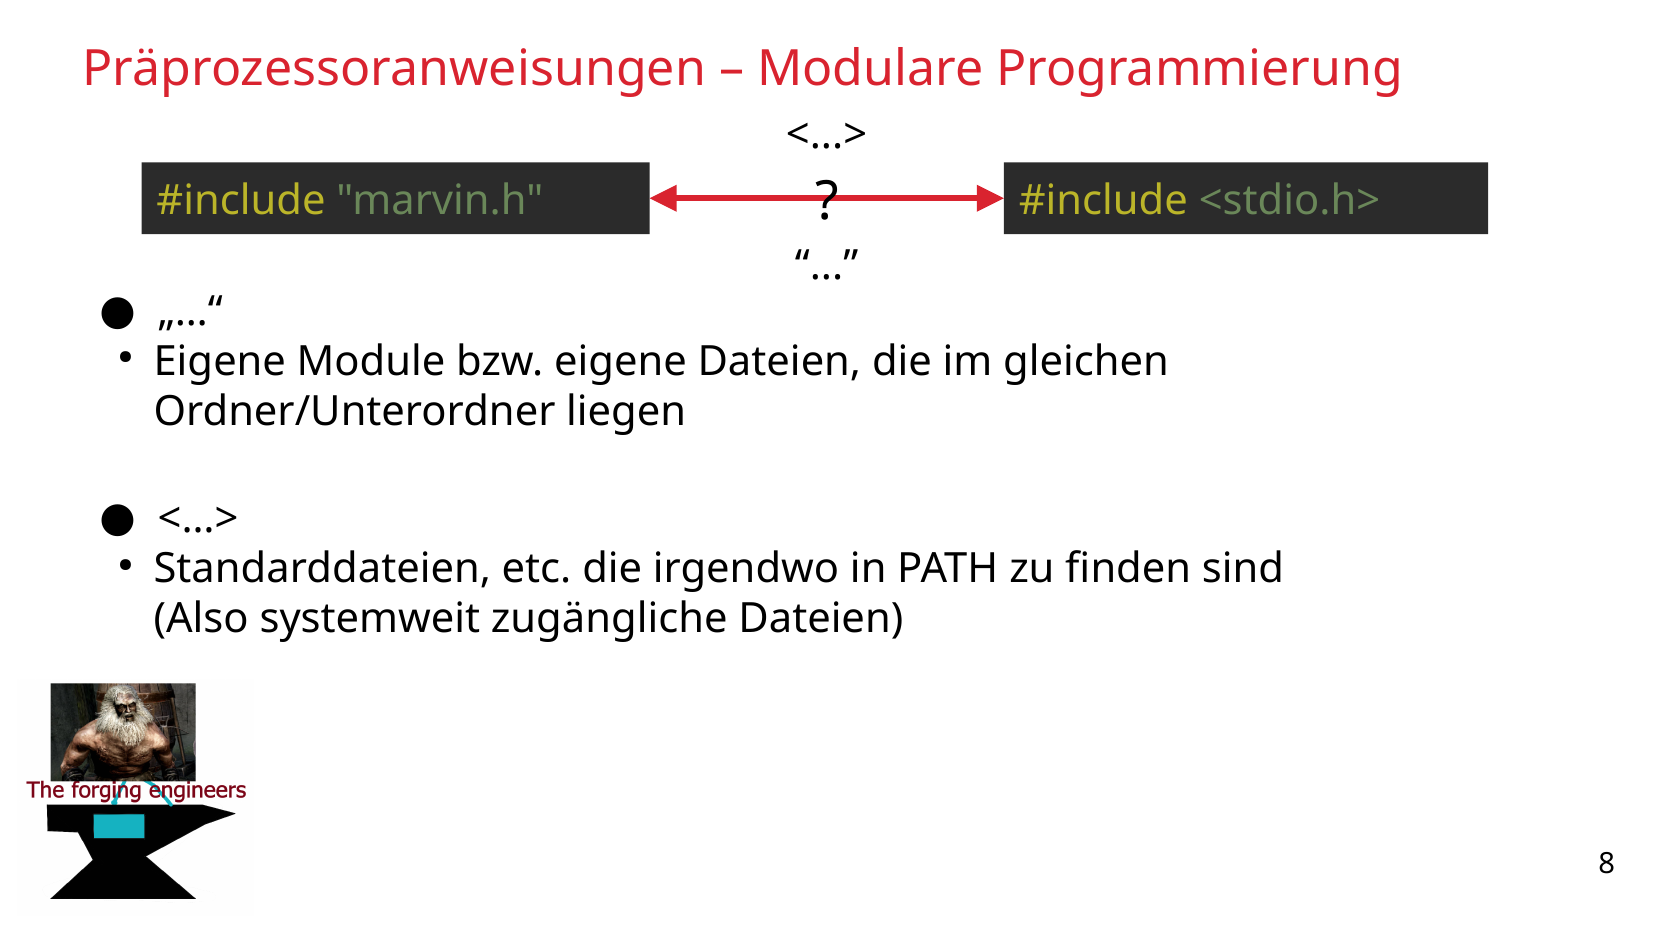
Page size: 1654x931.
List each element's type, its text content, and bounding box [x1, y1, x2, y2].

text_box „…“ Eigene Module bzw. eigene Dateien, die im gleichen Ordner/Unterordner liegen <…> Standarddateien, etc. die irgendwo in PATH zu finden sind (Also systemweit zugängliche Dateien) [82, 283, 1548, 674]
picture [17, 679, 254, 916]
title Präprozessoranweisungen – Modulare Programmierung [82, 37, 1571, 95]
text_box #include "marvin.h" [141, 162, 650, 225]
text_box #include <stdio.h> [1003, 162, 1489, 225]
